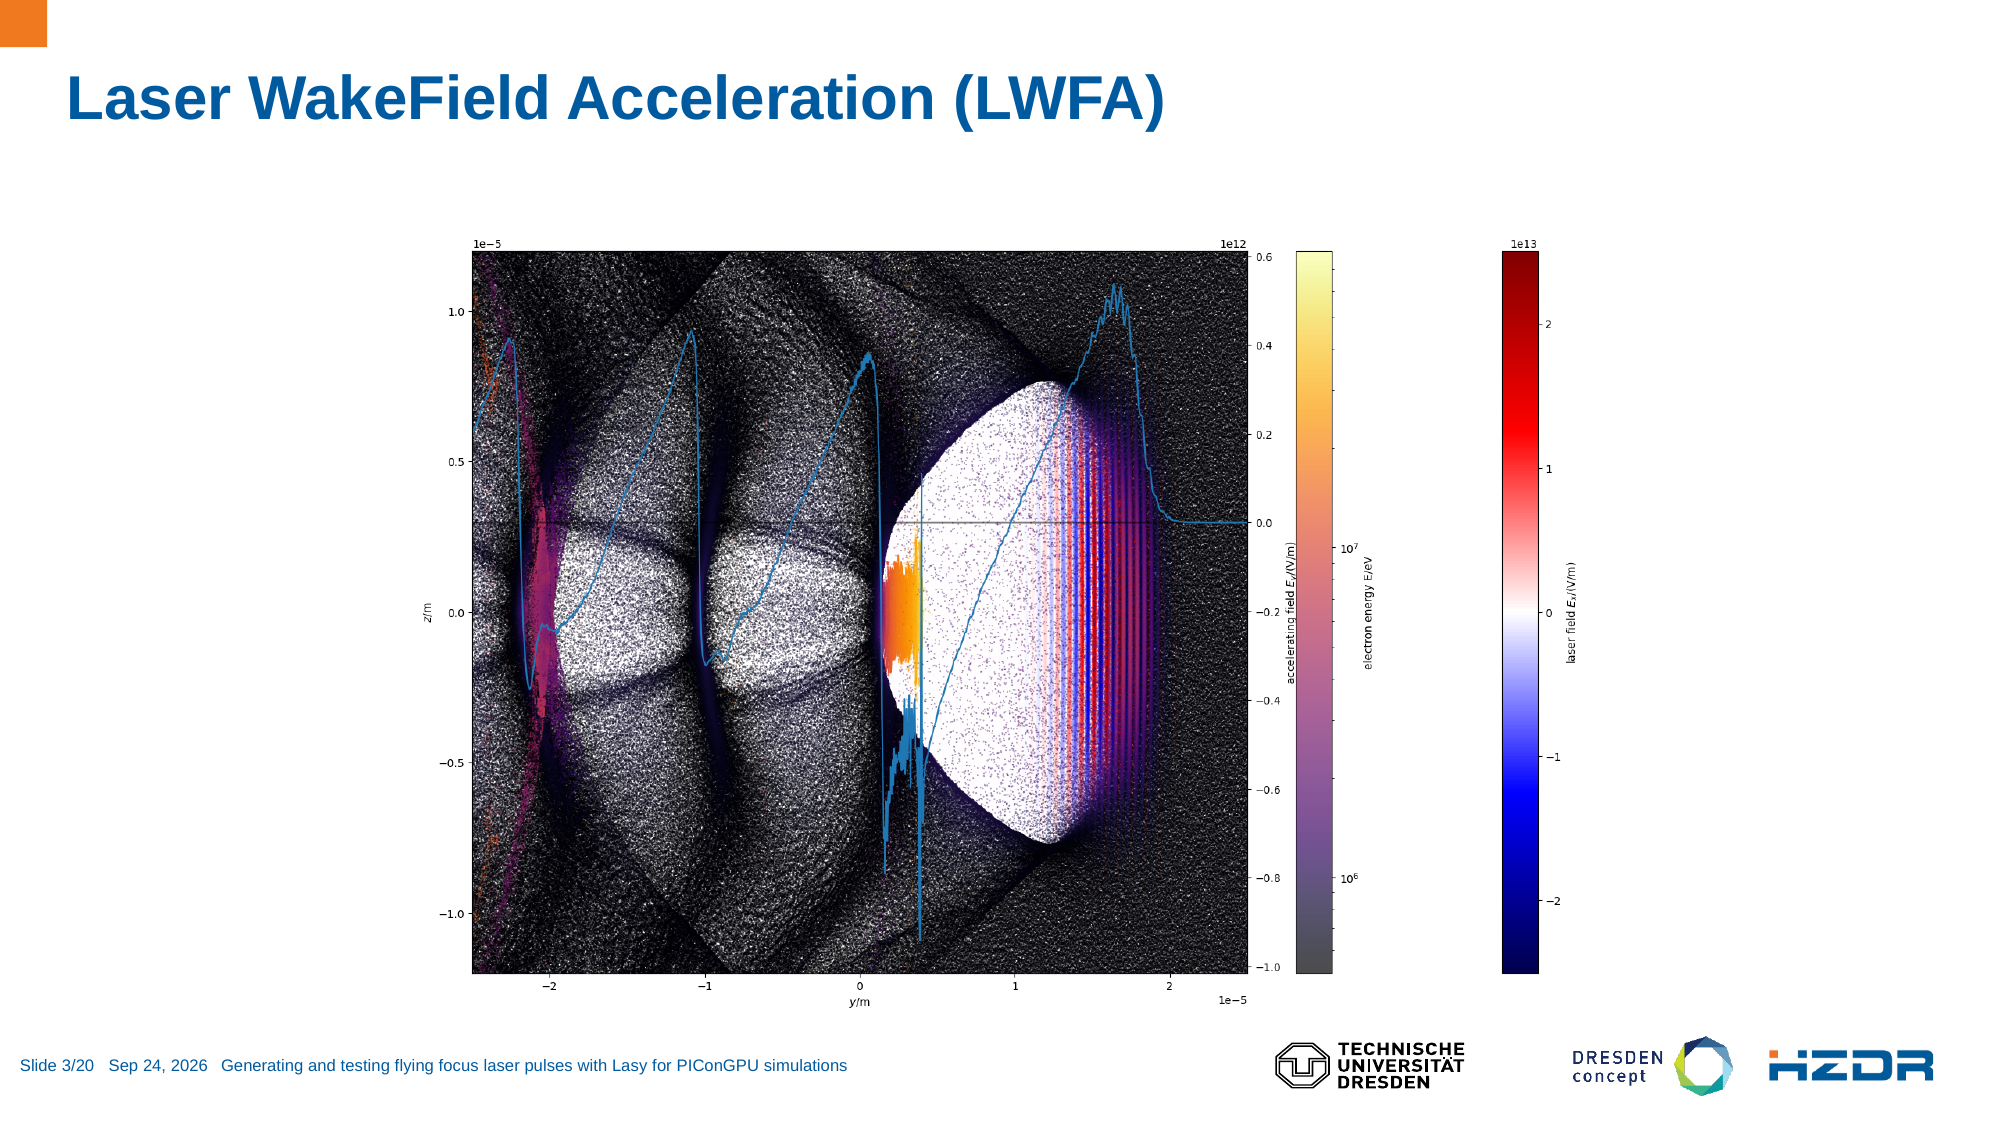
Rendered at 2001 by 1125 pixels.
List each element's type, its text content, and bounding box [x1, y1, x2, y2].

picture [1573, 1036, 1733, 1096]
picture [414, 231, 1586, 1017]
picture [1275, 1042, 1465, 1089]
footer Generating and testing flying focus laser pulses with Lasy for PIConGPU simulations [221, 1034, 965, 1095]
picture [1768, 1049, 1934, 1081]
slide_number Jan 9, 2026 [107, 1034, 208, 1095]
title Laser WakeField Acceleration (LWFA) [66, 66, 1934, 134]
slide_number Slide <number>/20 [6, 1034, 95, 1095]
text_box · [986, 545, 1022, 584]
